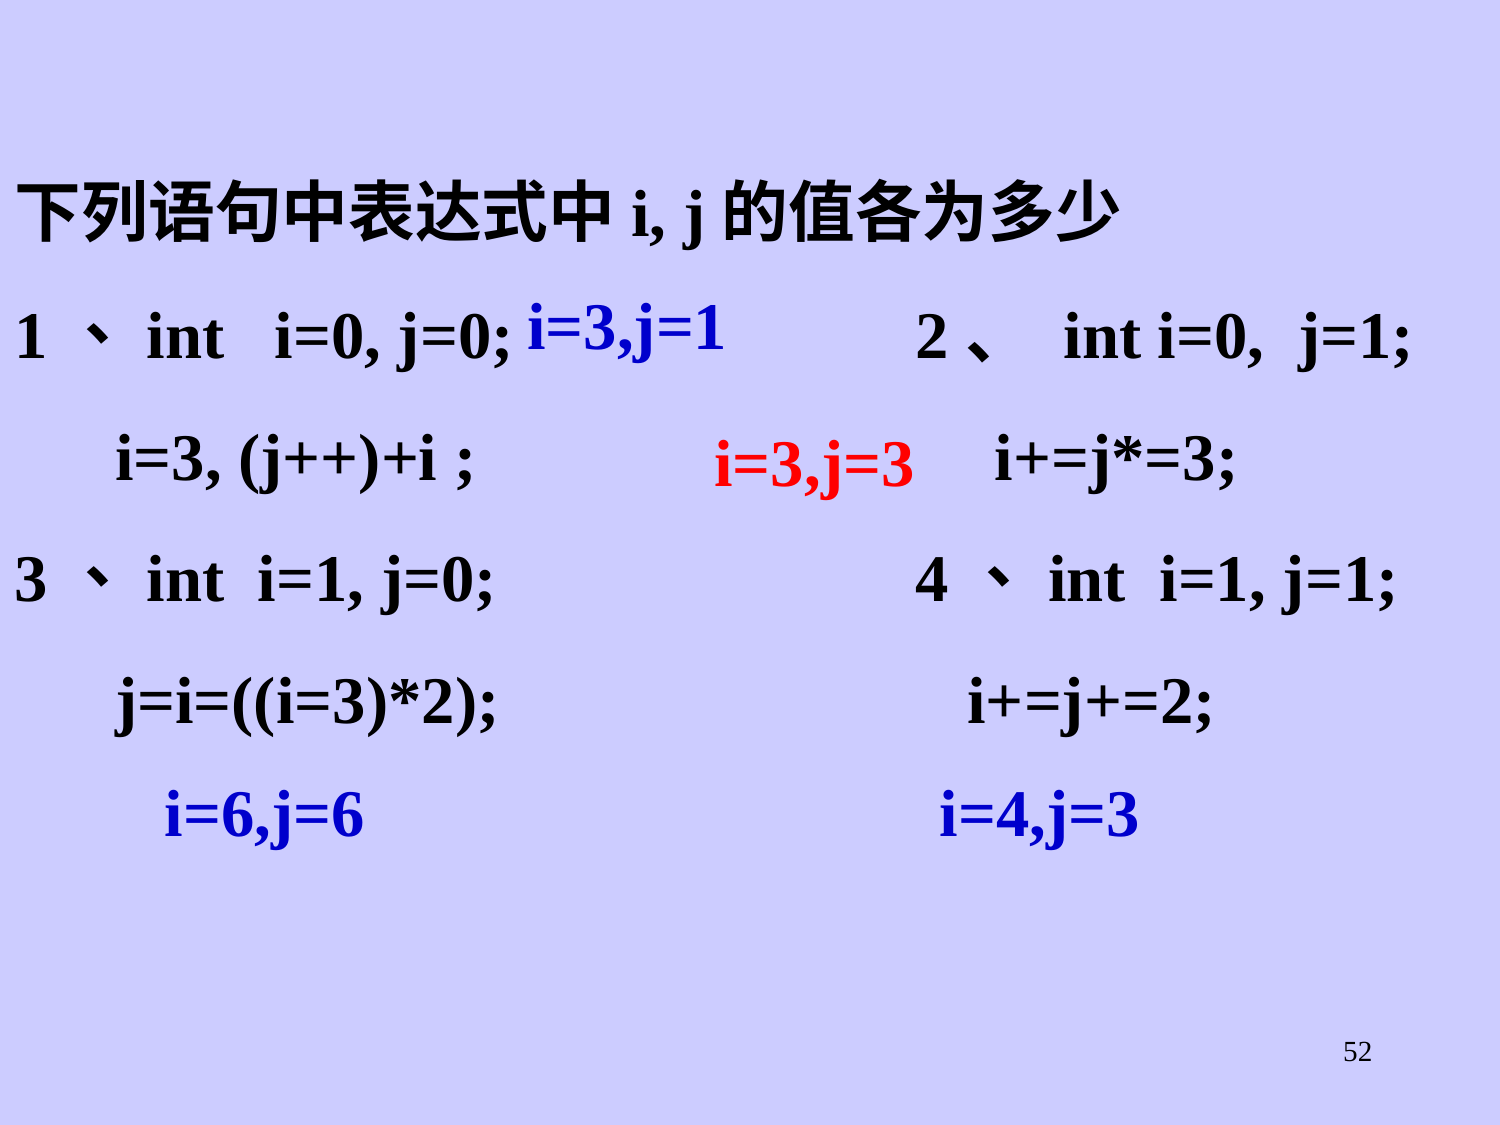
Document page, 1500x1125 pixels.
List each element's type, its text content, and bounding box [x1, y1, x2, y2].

text_box 下列语句中表达式中i, j的值各为多少 1、int i=0, j=0; 2、 int i=0, j=1; i=3, (j++)+i ; i+=j*=3; 3、int i=1, j=0; 4、int i=1, j=1; j=i=((i=3)*2); i+=j+=2; [0, 162, 1500, 745]
text_box i=4,j=3 [924, 762, 1251, 858]
text_box i=3,j=1 [512, 274, 826, 371]
text_box i=6,j=6 [149, 762, 501, 858]
text_box <编号> [1074, 1025, 1388, 1101]
text_box i=3,j=3 [699, 412, 963, 508]
